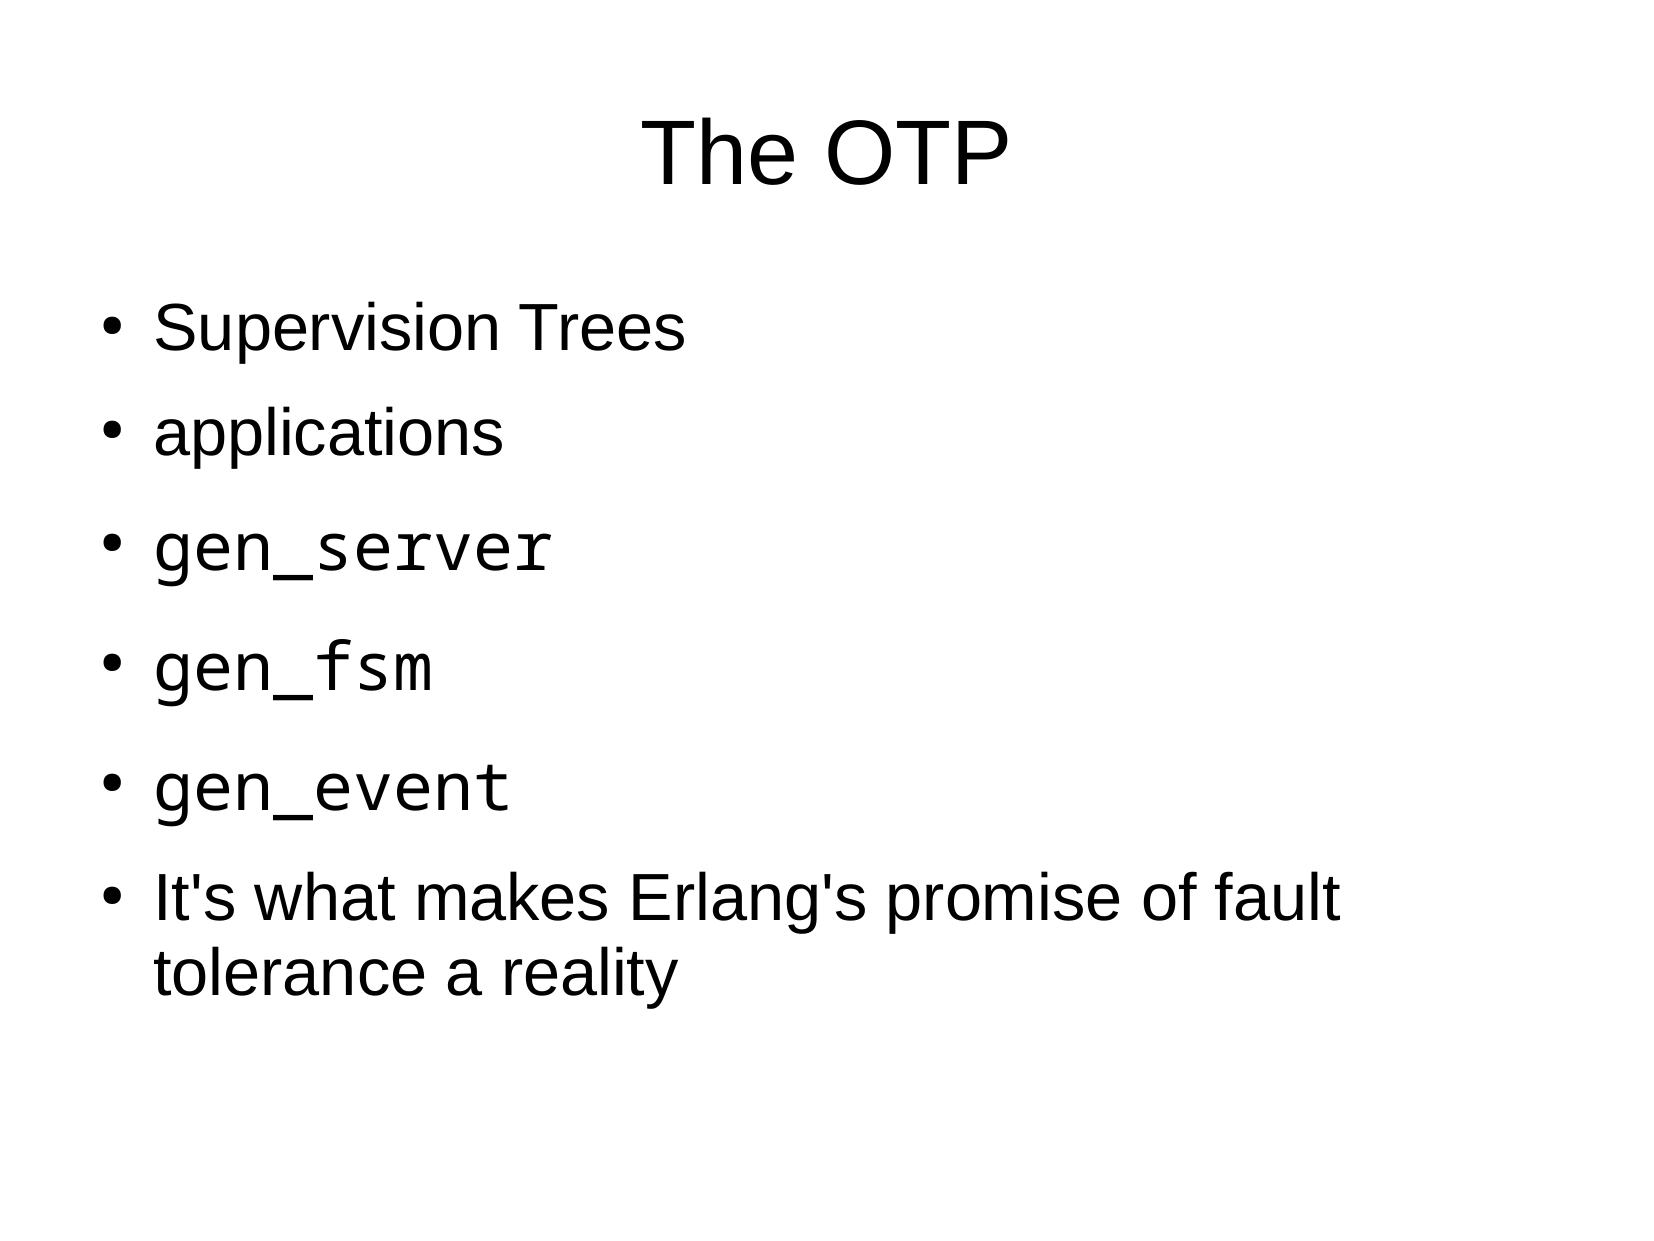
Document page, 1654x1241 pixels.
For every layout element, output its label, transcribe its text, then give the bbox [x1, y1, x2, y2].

title The OTP [82, 49, 1571, 257]
list Supervision Trees applications gen_server gen_fsm gen_event It's what makes Erlang's promise of fault tolerance a reality [82, 290, 1571, 1010]
